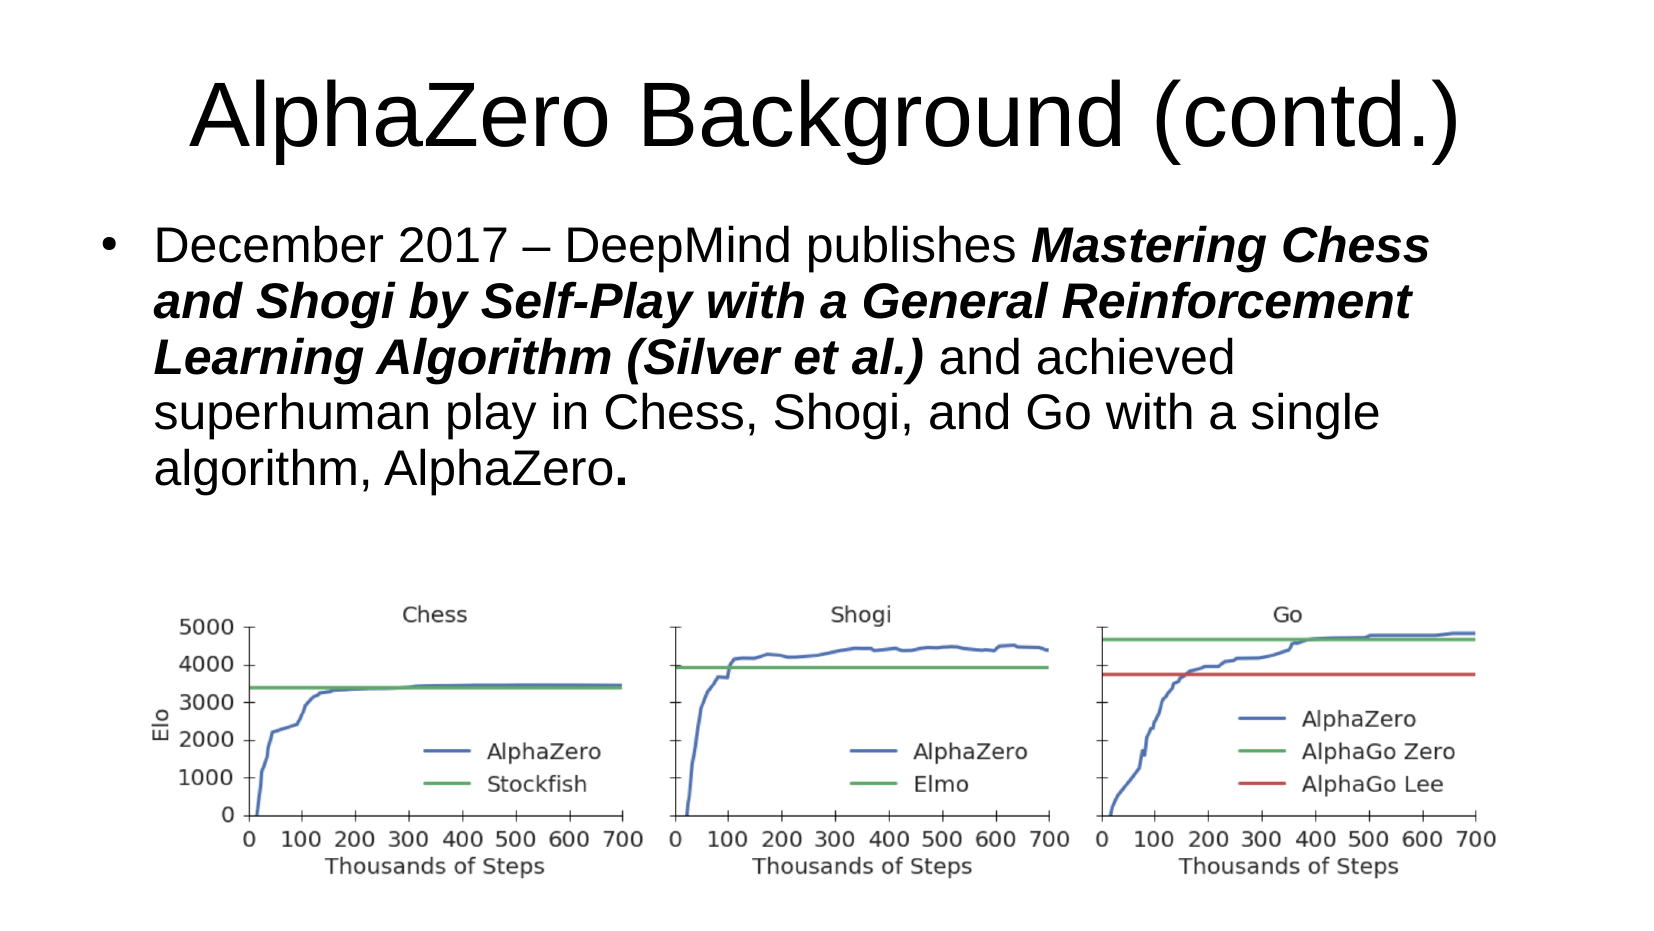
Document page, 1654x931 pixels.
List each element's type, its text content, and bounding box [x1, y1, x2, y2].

list December 2017 – DeepMind publishes Mastering Chess and Shogi by Self-Play with a General Reinforcement Learning Algorithm (Silver et al.) and achieved superhuman play in Chess, Shogi, and Go with a single algorithm, AlphaZero. [82, 217, 1463, 552]
title AlphaZero Background (contd.) [82, 37, 1571, 193]
picture [150, 599, 1501, 883]
